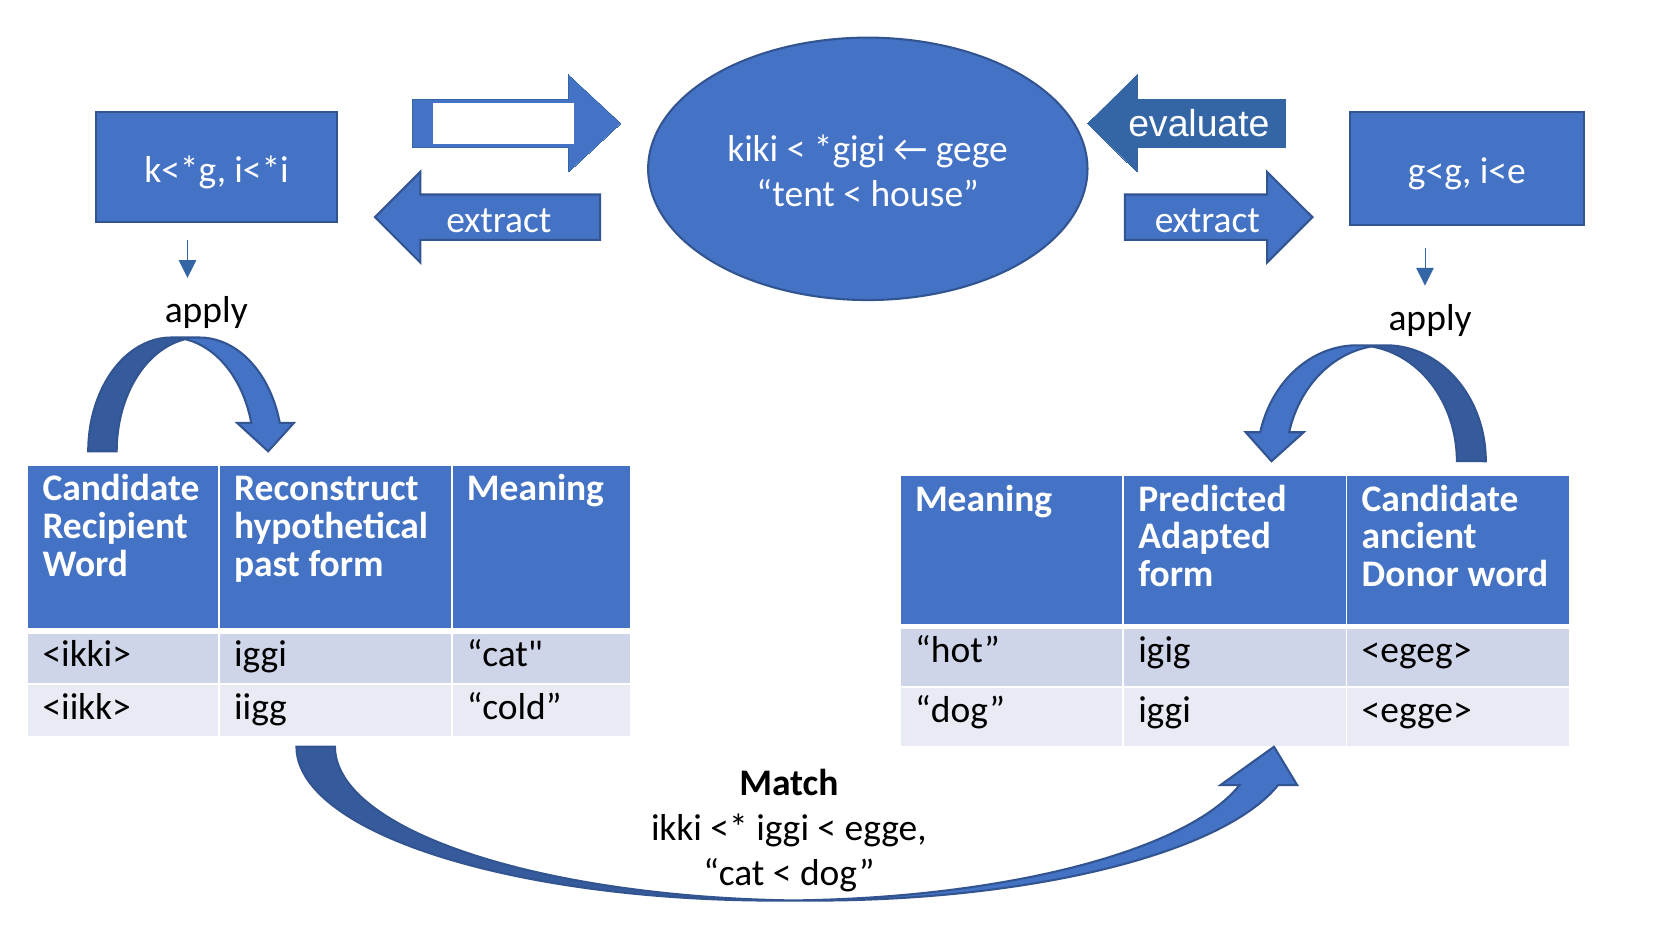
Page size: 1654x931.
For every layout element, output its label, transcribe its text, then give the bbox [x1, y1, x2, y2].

table_cell “hot” [901, 629, 1122, 686]
table_cell “dog” [901, 688, 1122, 746]
text_box [1245, 345, 1486, 462]
table_header Meaning [453, 466, 630, 628]
table_cell iigg [220, 685, 451, 736]
table_cell <egeg> [1347, 629, 1569, 686]
text_box evaluate [412, 74, 621, 172]
table_cell iggi [1124, 688, 1346, 746]
table_header Reconstructhypothetical past form [220, 466, 451, 628]
table_cell “cat" [453, 634, 630, 683]
text_box g<g, i<e [1349, 112, 1584, 226]
table_cell “cold” [453, 685, 630, 736]
table_cell <iikk> [28, 685, 218, 736]
text_box [296, 746, 636, 894]
table_cell <ikki> [28, 634, 218, 683]
table_header Candidate Recipient Word [28, 466, 218, 628]
text_box extract [1124, 171, 1313, 263]
table_header Meaning [901, 476, 1122, 624]
text_box Match ikki <* iggi < egge, “cat < dog” [636, 750, 942, 901]
text_box evaluate [1087, 74, 1286, 172]
table_cell igig [1124, 629, 1346, 686]
text_box [942, 746, 1298, 895]
text_box apply [150, 277, 263, 338]
text_box apply [1373, 285, 1487, 346]
text_box [88, 338, 294, 452]
text_box extract [375, 171, 601, 263]
table_header Candidate ancient Donor word [1347, 476, 1569, 624]
text_box kiki < *gigi ← gege “tent < house” [648, 37, 1088, 301]
table_header Predicted Adapted form [1124, 476, 1346, 624]
text_box k<*g, i<*i [95, 112, 338, 222]
table_cell <egge> [1347, 688, 1569, 746]
table_cell iggi [220, 634, 451, 683]
